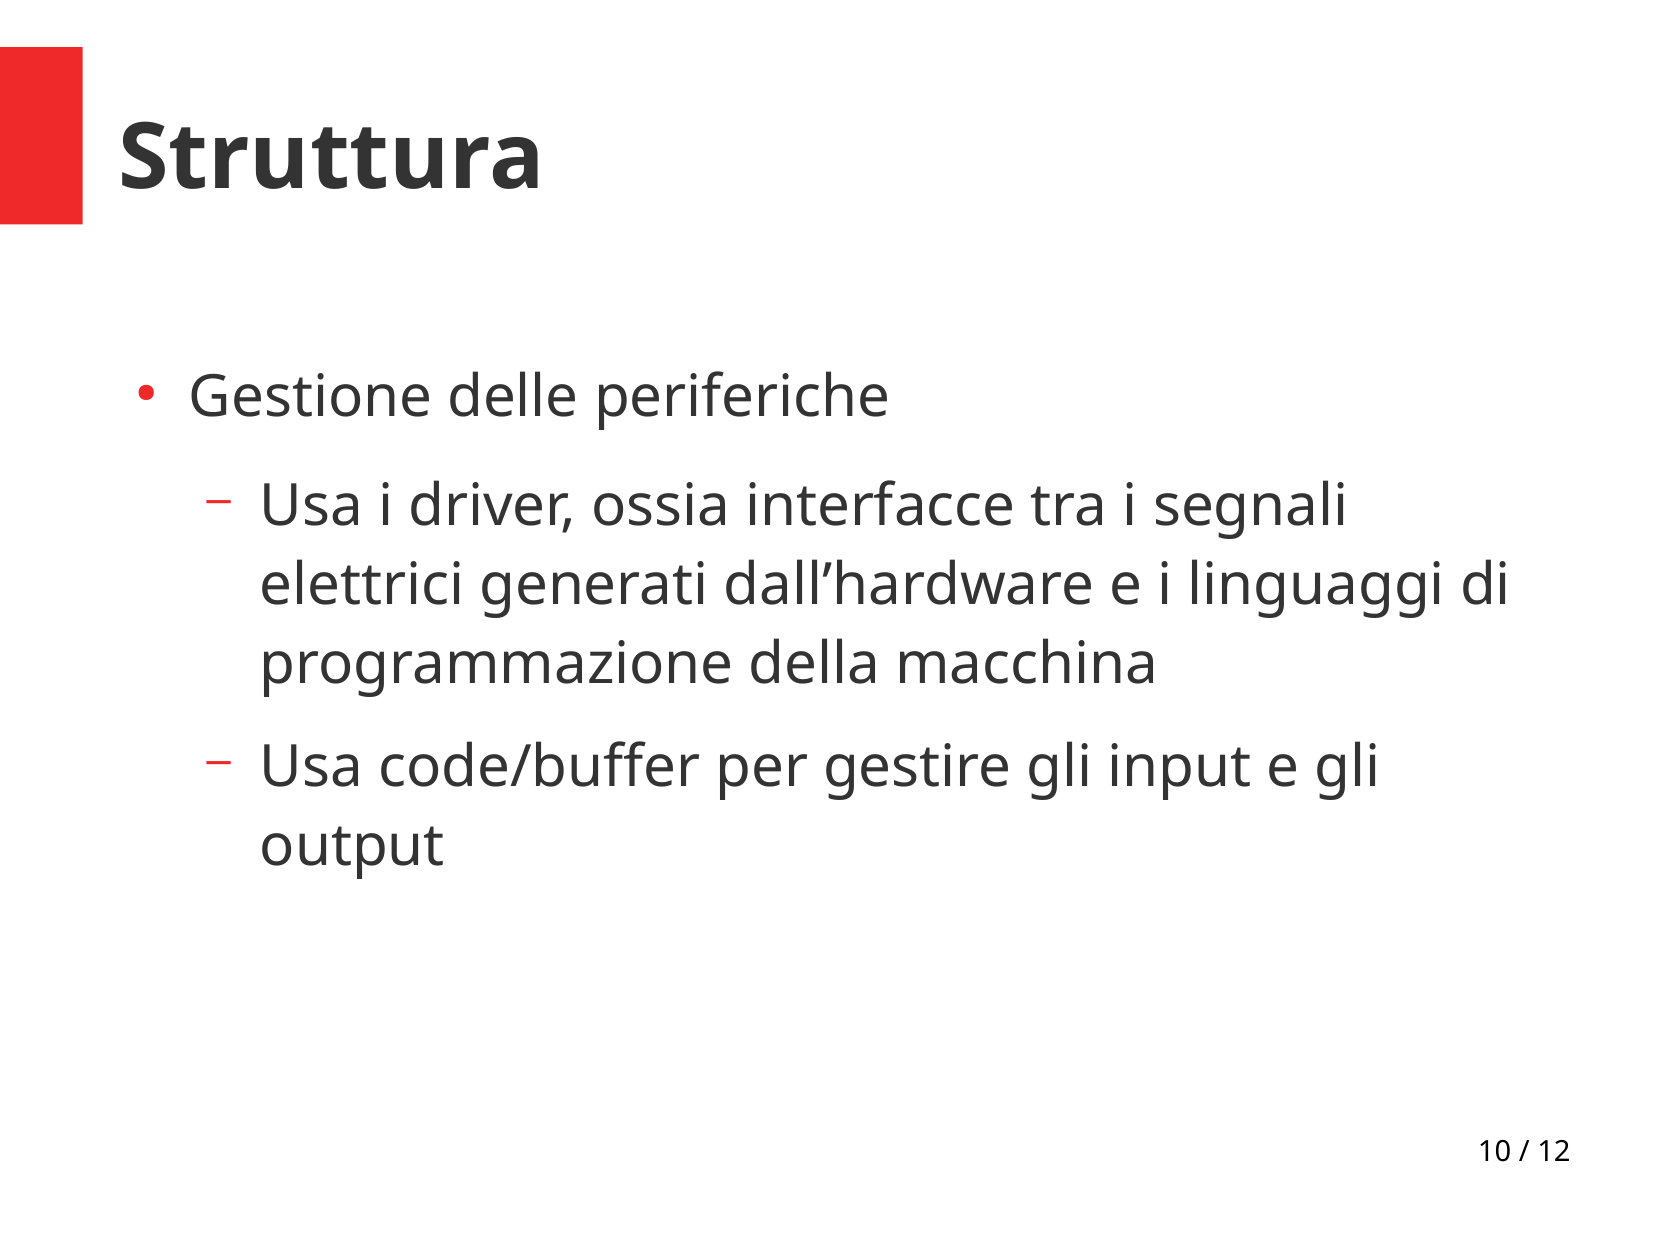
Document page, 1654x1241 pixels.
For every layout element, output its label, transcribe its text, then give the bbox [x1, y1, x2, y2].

list Gestione delle periferiche Usa i driver, ossia interfacce tra i segnali elettrici generati dall’hardware e i linguaggi di programmazione della macchina Usa code/buffer per gestire gli input e gli output [118, 354, 1536, 1074]
title Struttura [118, 49, 1571, 257]
